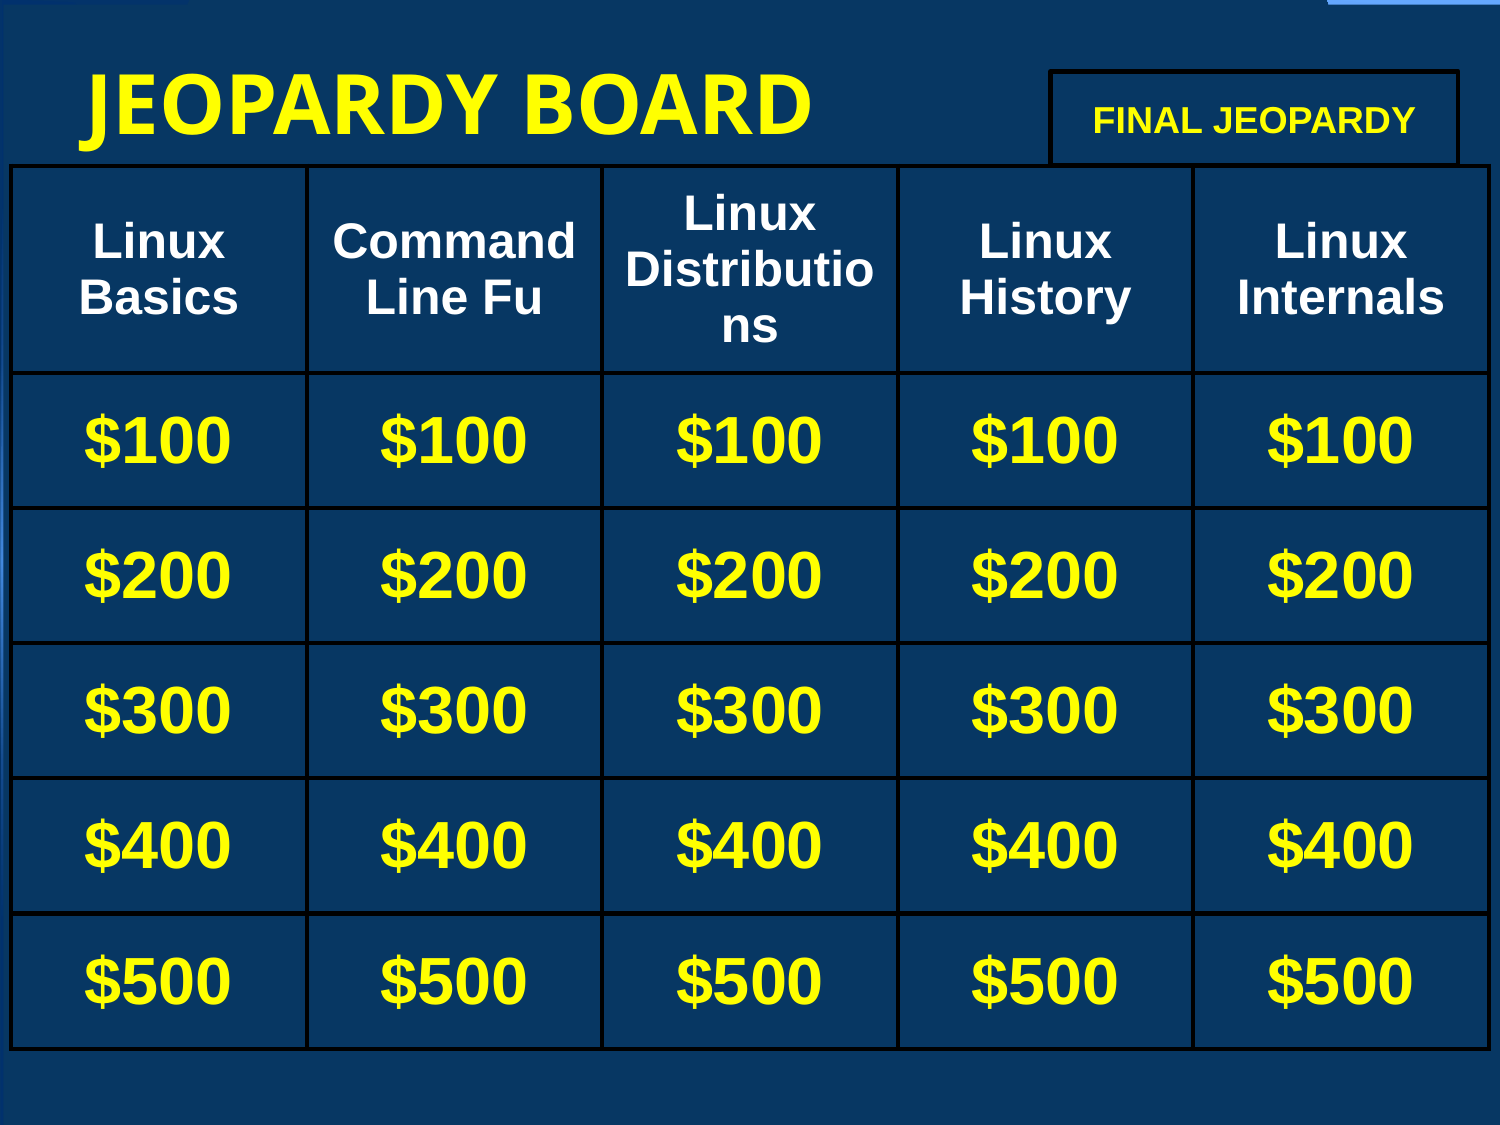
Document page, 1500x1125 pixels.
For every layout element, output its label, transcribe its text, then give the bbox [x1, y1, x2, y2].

table_cell $500 [1195, 916, 1487, 1047]
text_box [3, 4, 1500, 1125]
table_header Linux Distributions [604, 168, 896, 371]
table_cell $400 [604, 780, 896, 911]
table_cell $100 [1195, 375, 1487, 506]
table_cell $400 [900, 780, 1191, 911]
table_header Linux Internals [1195, 168, 1487, 371]
table_cell $200 [604, 510, 896, 641]
table_cell $300 [900, 645, 1191, 776]
table_cell $100 [900, 375, 1191, 506]
text_box FINAL JEOPARDY [1050, 71, 1458, 166]
table_cell $200 [1195, 510, 1487, 641]
table_cell $100 [309, 375, 600, 506]
table_cell $400 [309, 780, 600, 911]
table_header Linux History [900, 168, 1191, 371]
table_cell $200 [900, 510, 1191, 641]
table_cell $500 [900, 916, 1191, 1047]
table_cell $100 [604, 375, 896, 506]
table_cell $400 [13, 780, 305, 911]
table_cell $100 [13, 375, 305, 506]
table_header Linux Basics [13, 168, 305, 371]
table_cell $500 [604, 916, 896, 1047]
table_cell $400 [1195, 780, 1487, 911]
table_cell $200 [13, 510, 305, 641]
table_cell $300 [309, 645, 600, 776]
table_cell $300 [1195, 645, 1487, 776]
table_header Command Line Fu [309, 168, 600, 371]
table_cell $500 [13, 916, 305, 1047]
table_cell $300 [13, 645, 305, 776]
table_cell $200 [309, 510, 600, 641]
title JEOPARDY BOARD [70, 0, 880, 164]
table_cell $500 [309, 916, 600, 1047]
table_cell $300 [604, 645, 896, 776]
